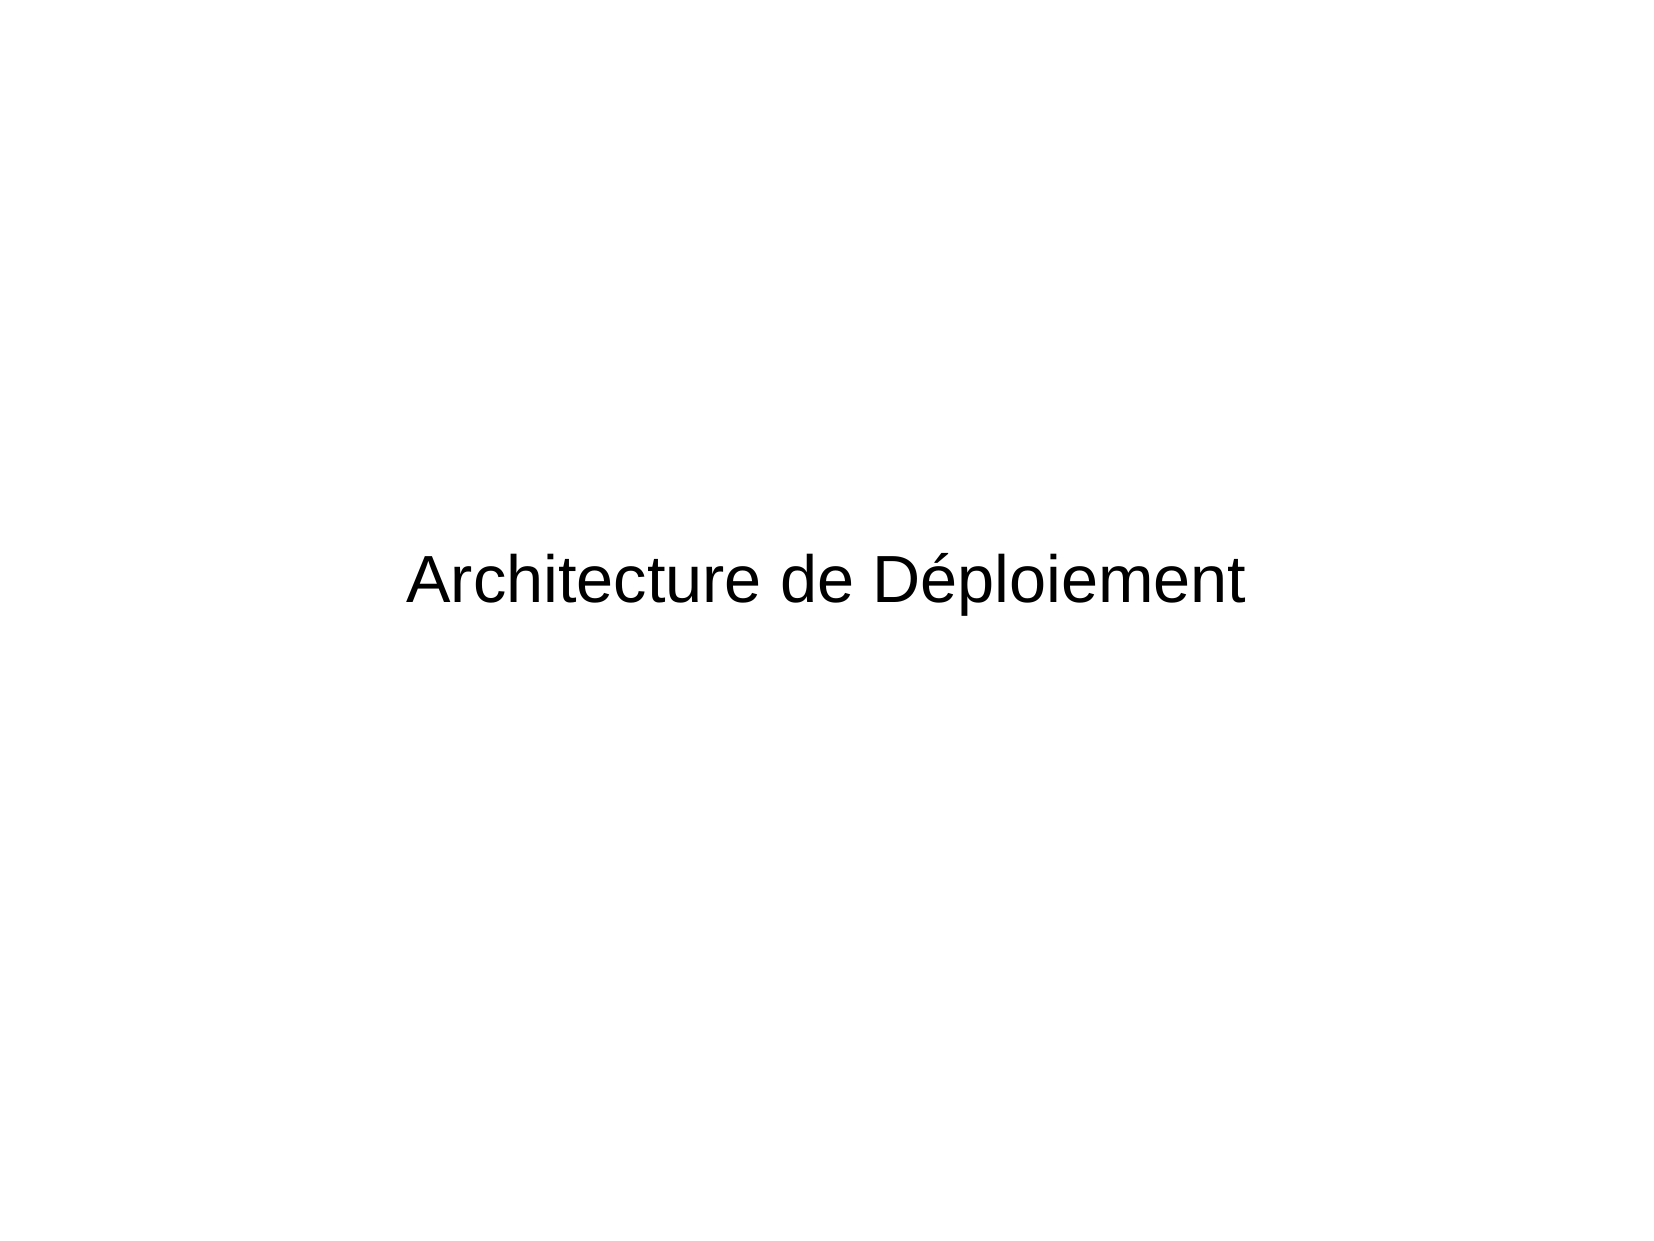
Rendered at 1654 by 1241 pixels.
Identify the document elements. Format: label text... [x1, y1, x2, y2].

subtitle Architecture de Déploiement [82, 49, 1571, 1109]
